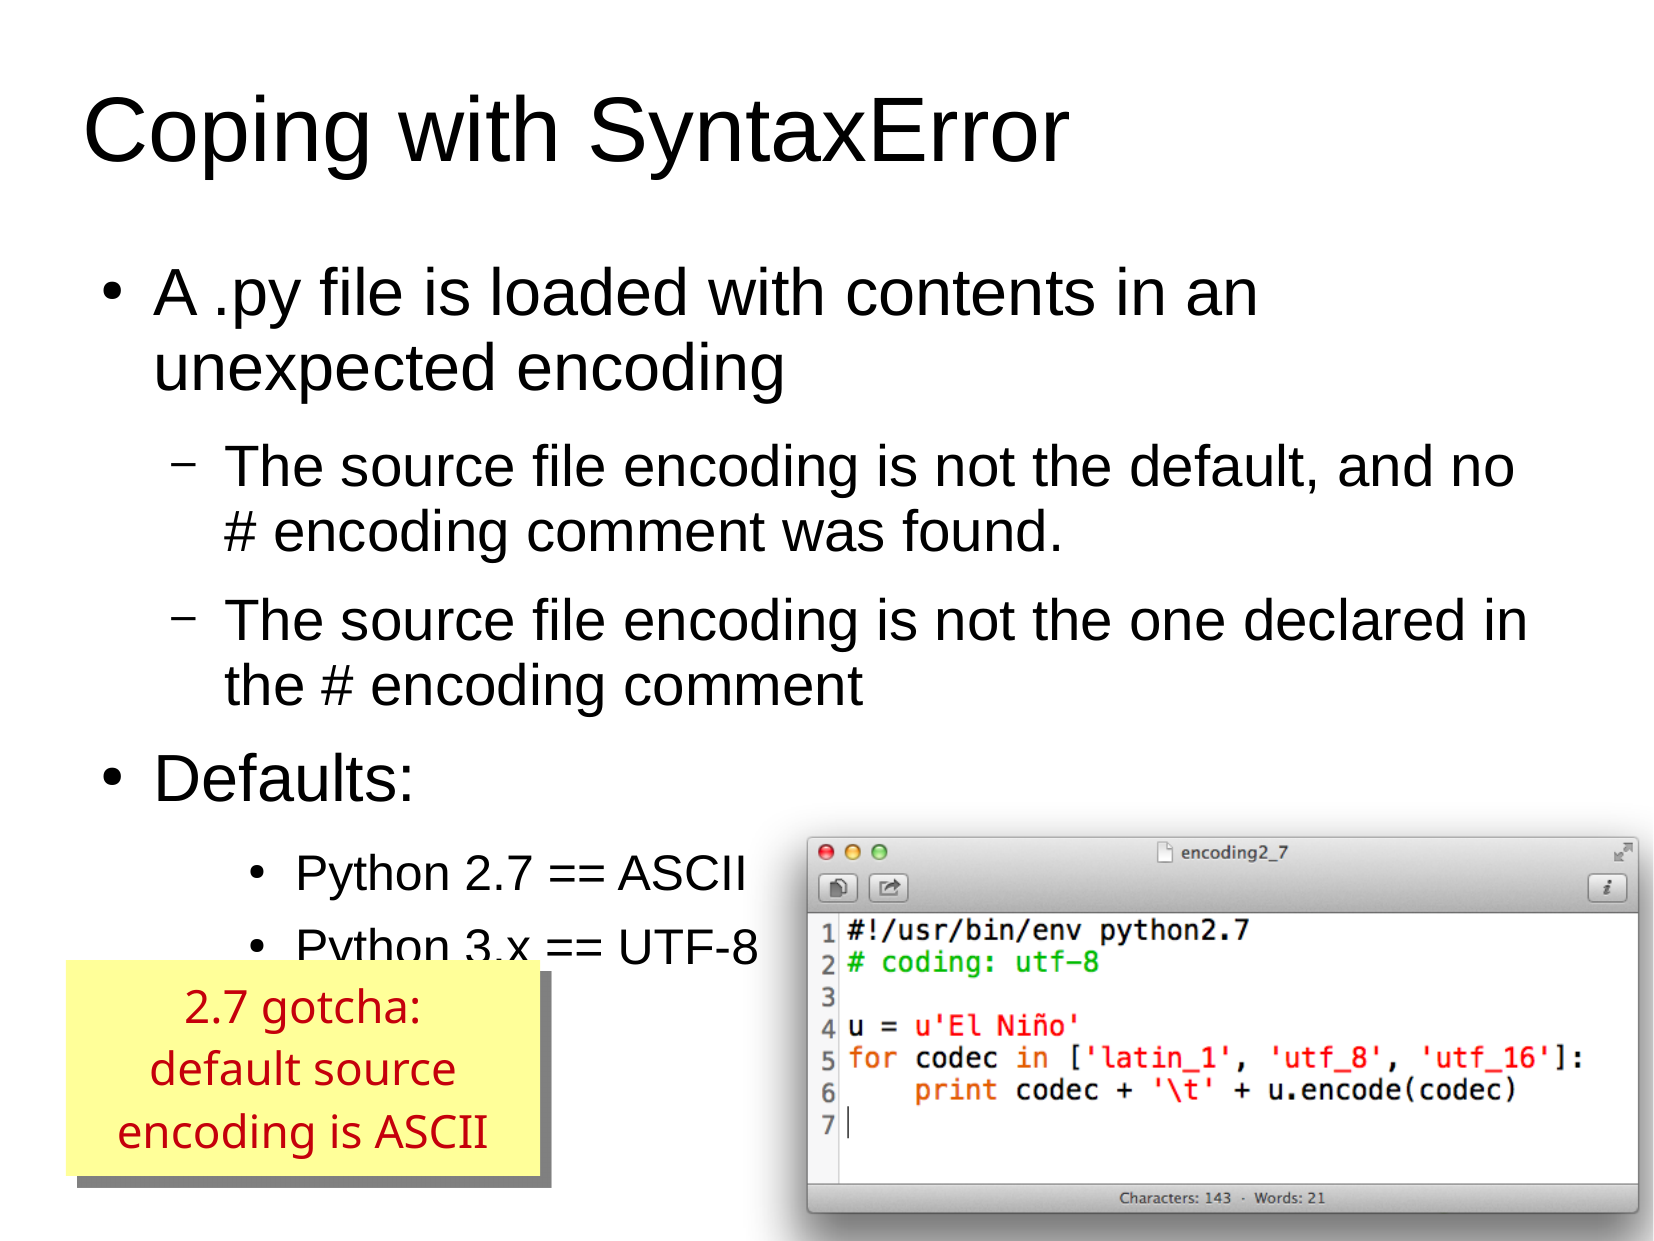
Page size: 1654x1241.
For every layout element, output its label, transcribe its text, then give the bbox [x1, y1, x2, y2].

text_box 2.7 gotcha: default source encoding is ASCII [65, 960, 541, 1176]
picture [732, 791, 1654, 1241]
title Coping with SyntaxError [82, 49, 1571, 211]
list A .py file is loaded with contents in an unexpected encoding The source file encoding is not the default, and no # encoding comment was found. The source file encoding is not the one declared in the # encoding comment Defaults: Python 2.7 == ASCII Python 3.x == UTF-8 [82, 255, 1571, 1130]
